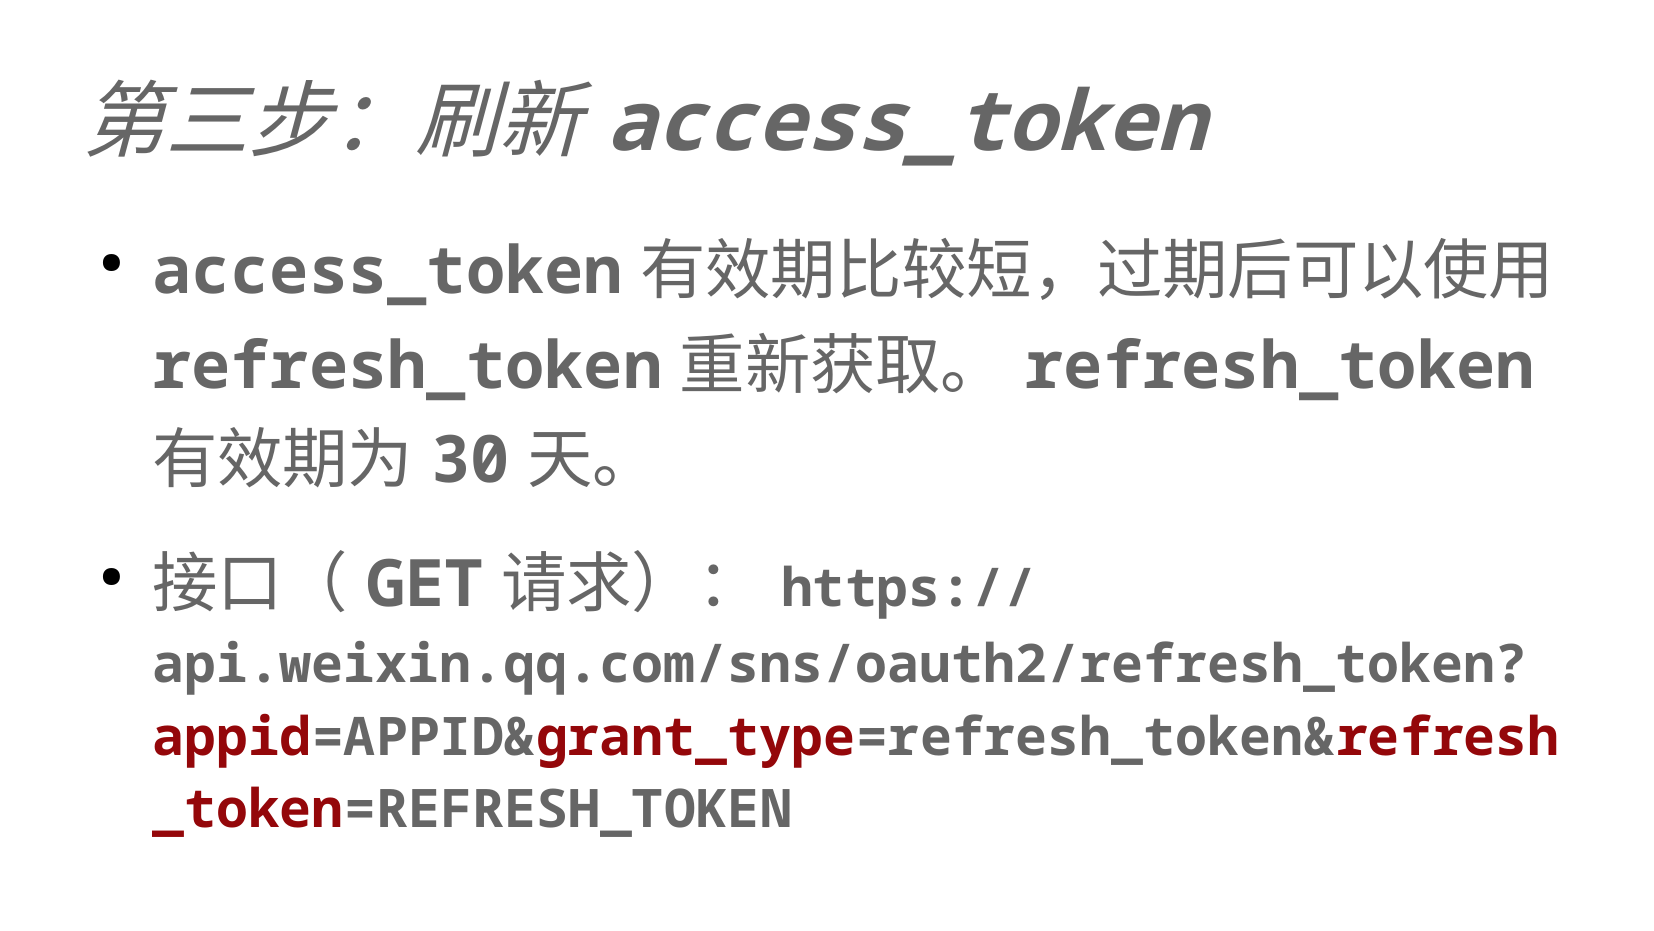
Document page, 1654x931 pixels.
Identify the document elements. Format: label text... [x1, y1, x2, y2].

list access_token有效期比较短，过期后可以使用refresh_token重新获取。refresh_token有效期为30天。 接口（GET请求）：https://api.weixin.qq.com/sns/oauth2/refresh_token?appid=APPID&grant_type=refresh_token&refresh_token=REFRESH_TOKEN [82, 217, 1571, 848]
title 第三步：刷新access_token [82, 37, 1571, 193]
